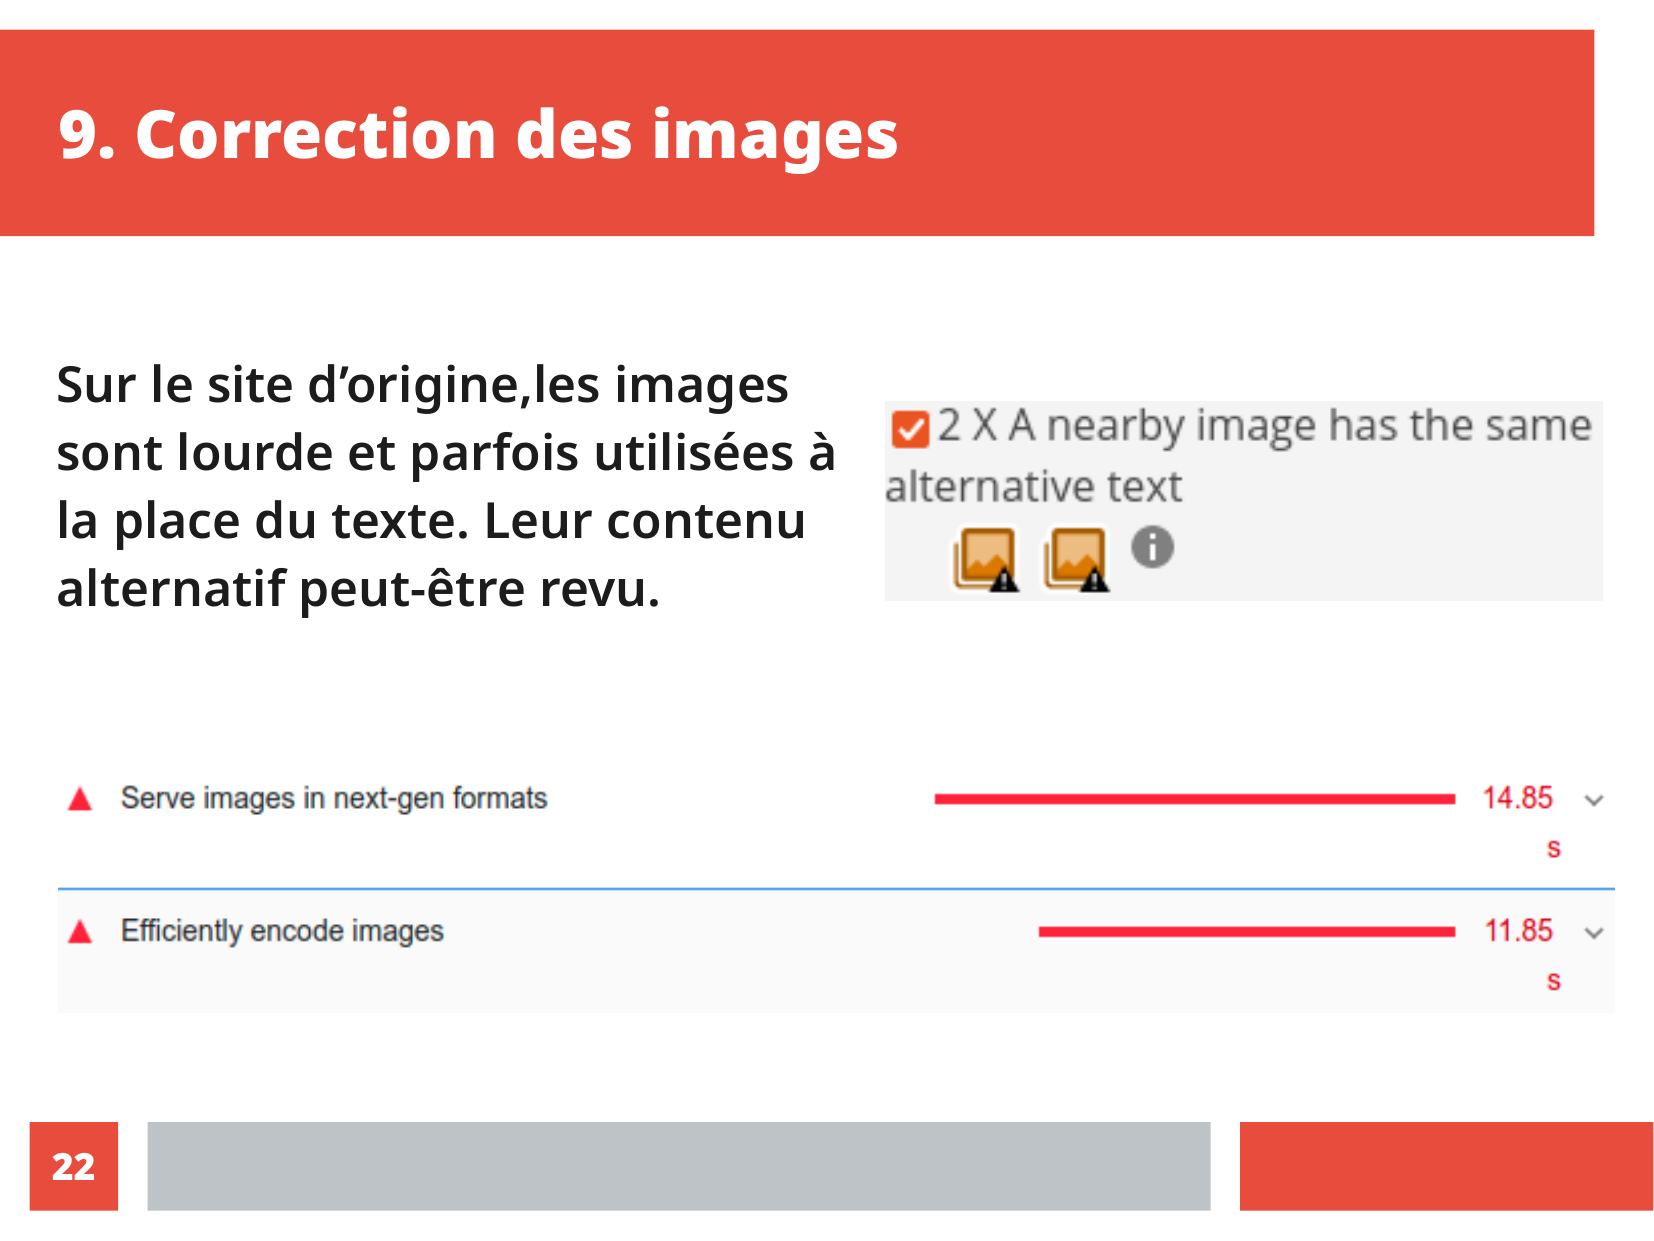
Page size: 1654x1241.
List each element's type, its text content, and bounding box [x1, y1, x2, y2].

picture [885, 401, 1603, 601]
picture [58, 768, 1615, 1013]
title 9. Correction des images [59, 59, 1595, 207]
list Sur le site d’origine,les images sont lourde et parfois utilisées à la place du texte. Leur contenu alternatif peut-être revu. [56, 348, 869, 668]
